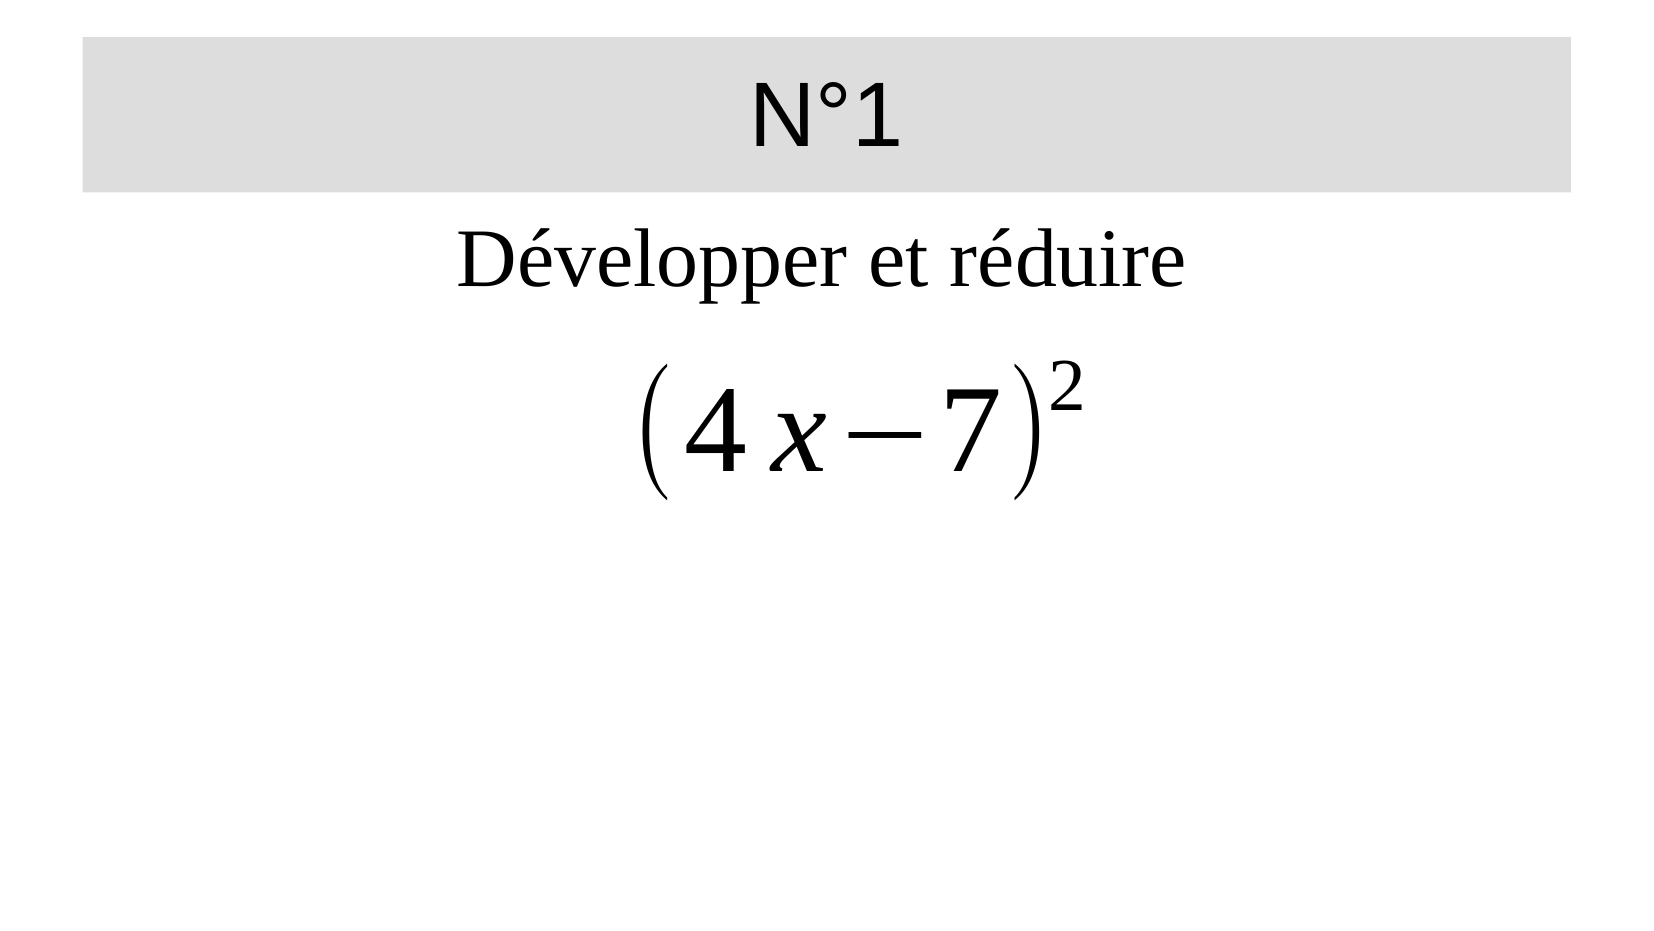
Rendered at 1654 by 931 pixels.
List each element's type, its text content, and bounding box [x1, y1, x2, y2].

chart [448, 212, 1196, 305]
title N°1 [82, 37, 1571, 193]
chart [625, 343, 1092, 508]
